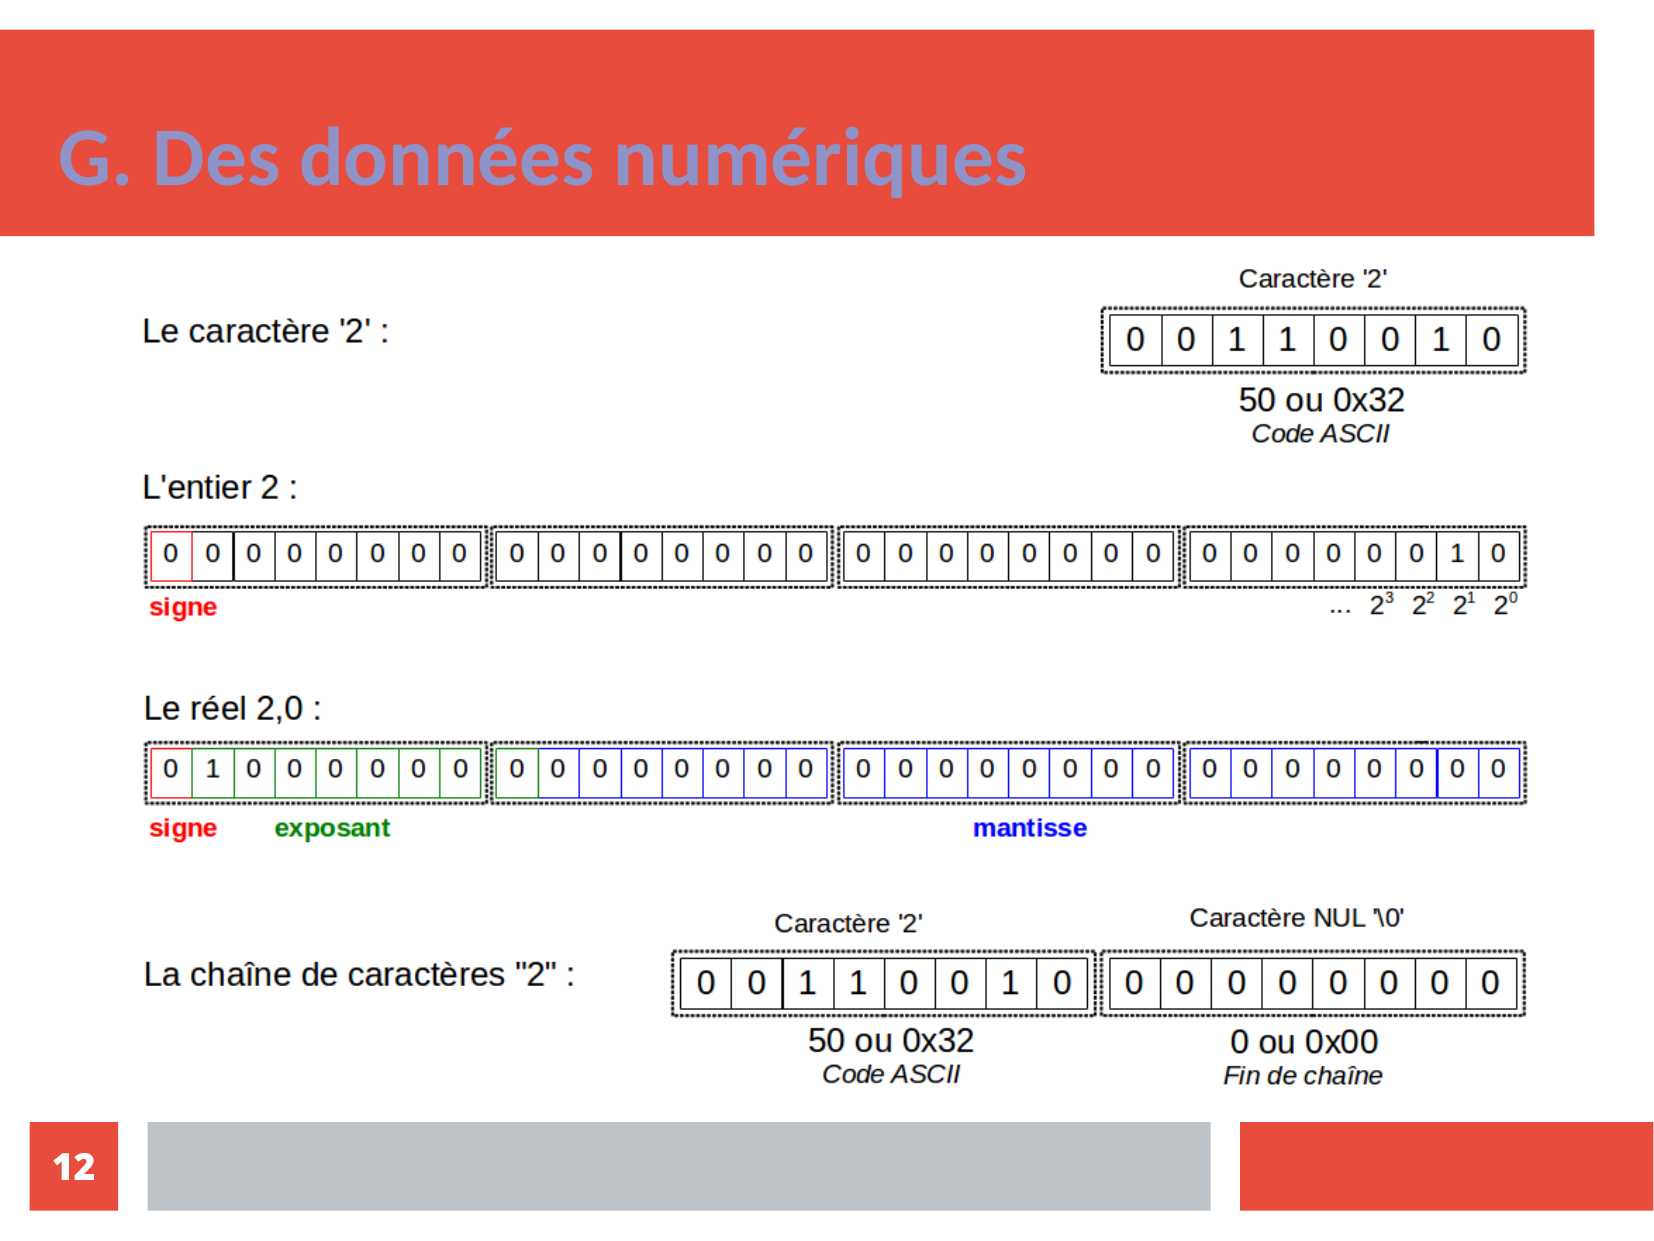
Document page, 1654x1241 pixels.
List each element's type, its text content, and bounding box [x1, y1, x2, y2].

title G. Des données numériques [59, 59, 1595, 207]
picture [131, 261, 1536, 1093]
